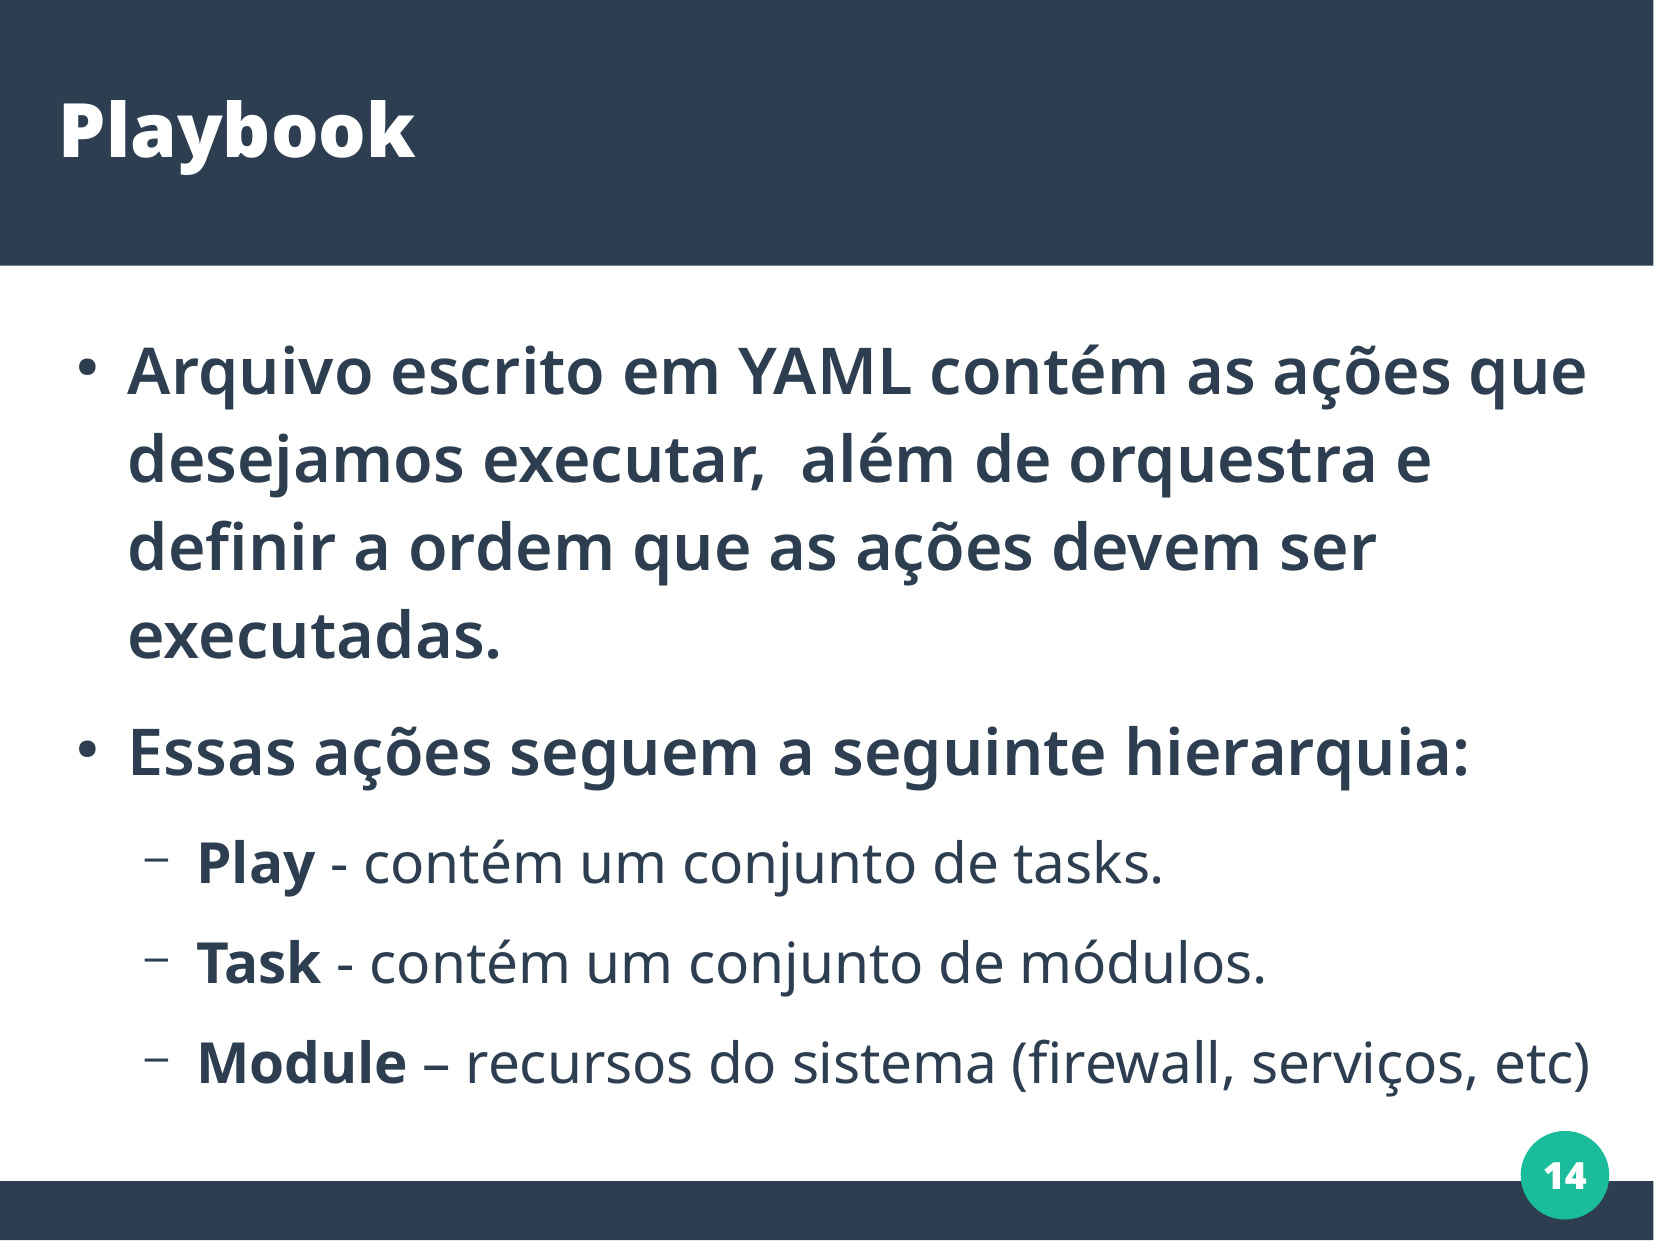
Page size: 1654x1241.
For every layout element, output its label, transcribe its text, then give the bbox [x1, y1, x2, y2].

list Arquivo escrito em YAML contém as ações que desejamos executar, além de orquestra e definir a ordem que as ações devem ser executadas. Essas ações seguem a seguinte hierarquia: Play - contém um conjunto de tasks. Task - contém um conjunto de módulos. Module – recursos do sistema (firewall, serviços, etc) [59, 324, 1595, 1152]
title Playbook [59, 49, 1595, 207]
